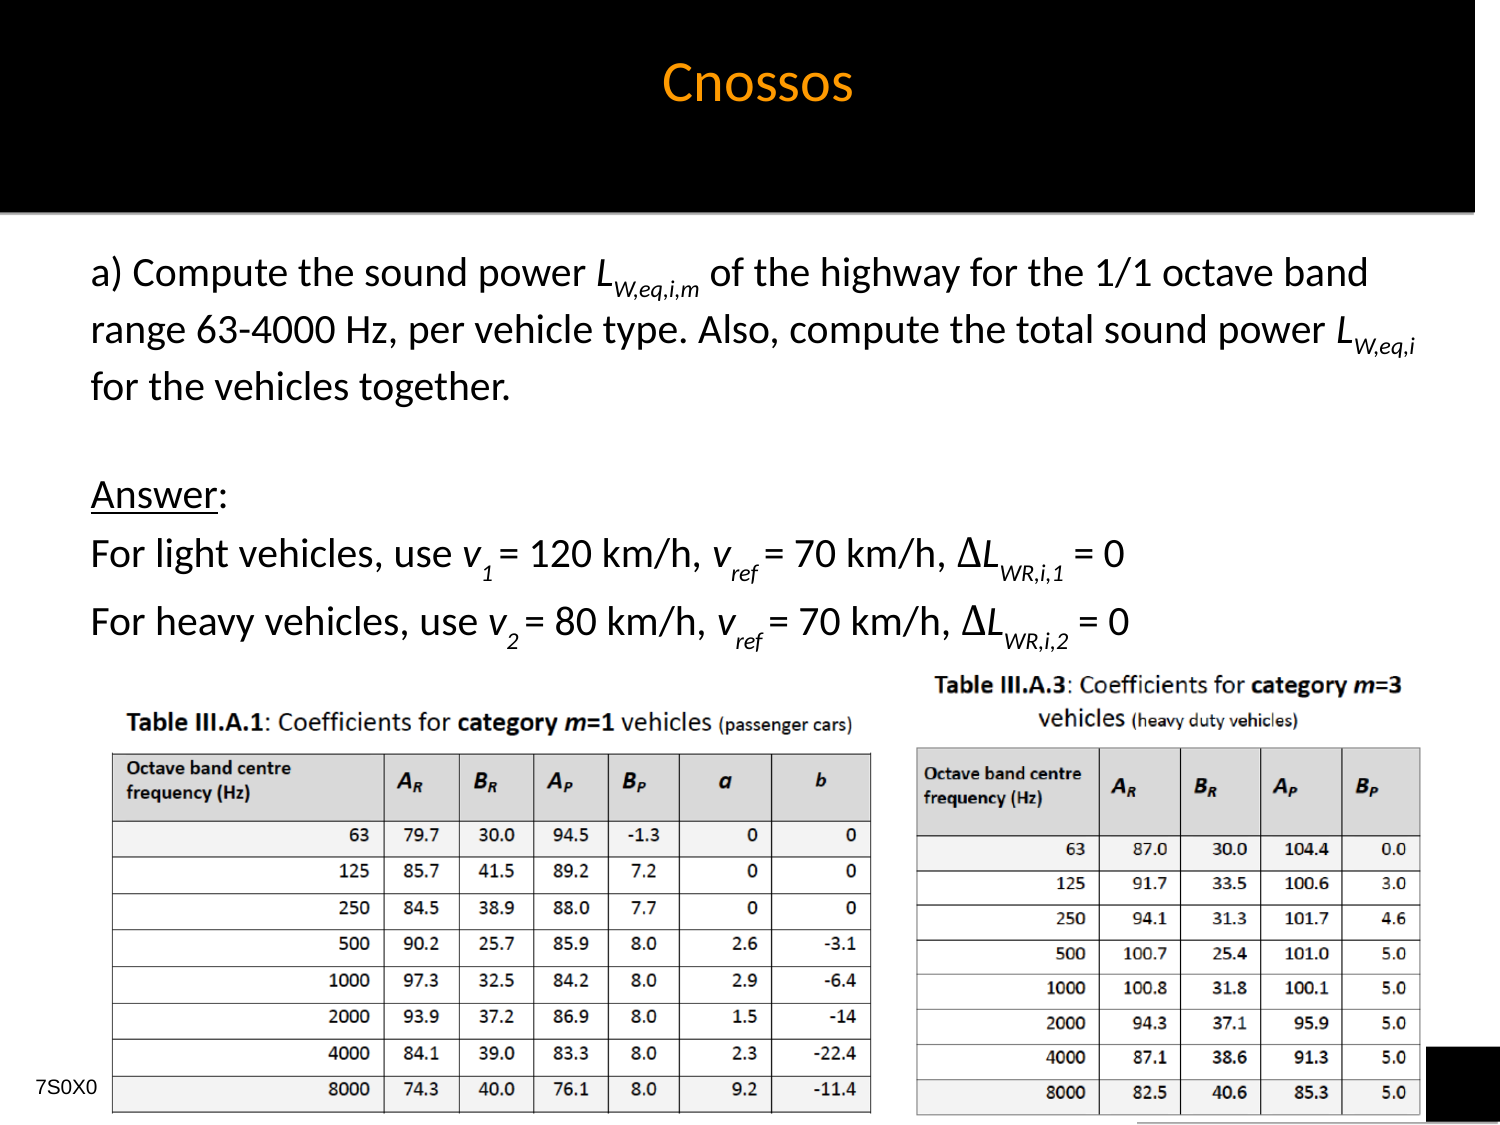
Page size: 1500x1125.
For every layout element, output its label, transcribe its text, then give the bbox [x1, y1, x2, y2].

picture [105, 689, 876, 1119]
chart [695, 732, 815, 792]
text_box [1426, 1046, 1500, 1122]
text_box [0, 0, 1475, 213]
text_box 7S0X0 [35, 1070, 105, 1102]
list a) Compute the sound power LW,eq,i,m of the highway for the 1/1 octave band range 63-4000 Hz, per vehicle type. Also, compute the total sound power LW,eq,i for the vehicles together. Answer: For light vehicles, use v1 = 120 km/h, vref = 70 km/h, ΔLWR,i,1 = 0 For heavy vehicles, use v2 = 80 km/h, vref = 70 km/h, ΔLWR,i,2 = 0 [75, 179, 1453, 666]
picture [900, 664, 1426, 1122]
title Cnossos [100, 35, 1417, 179]
